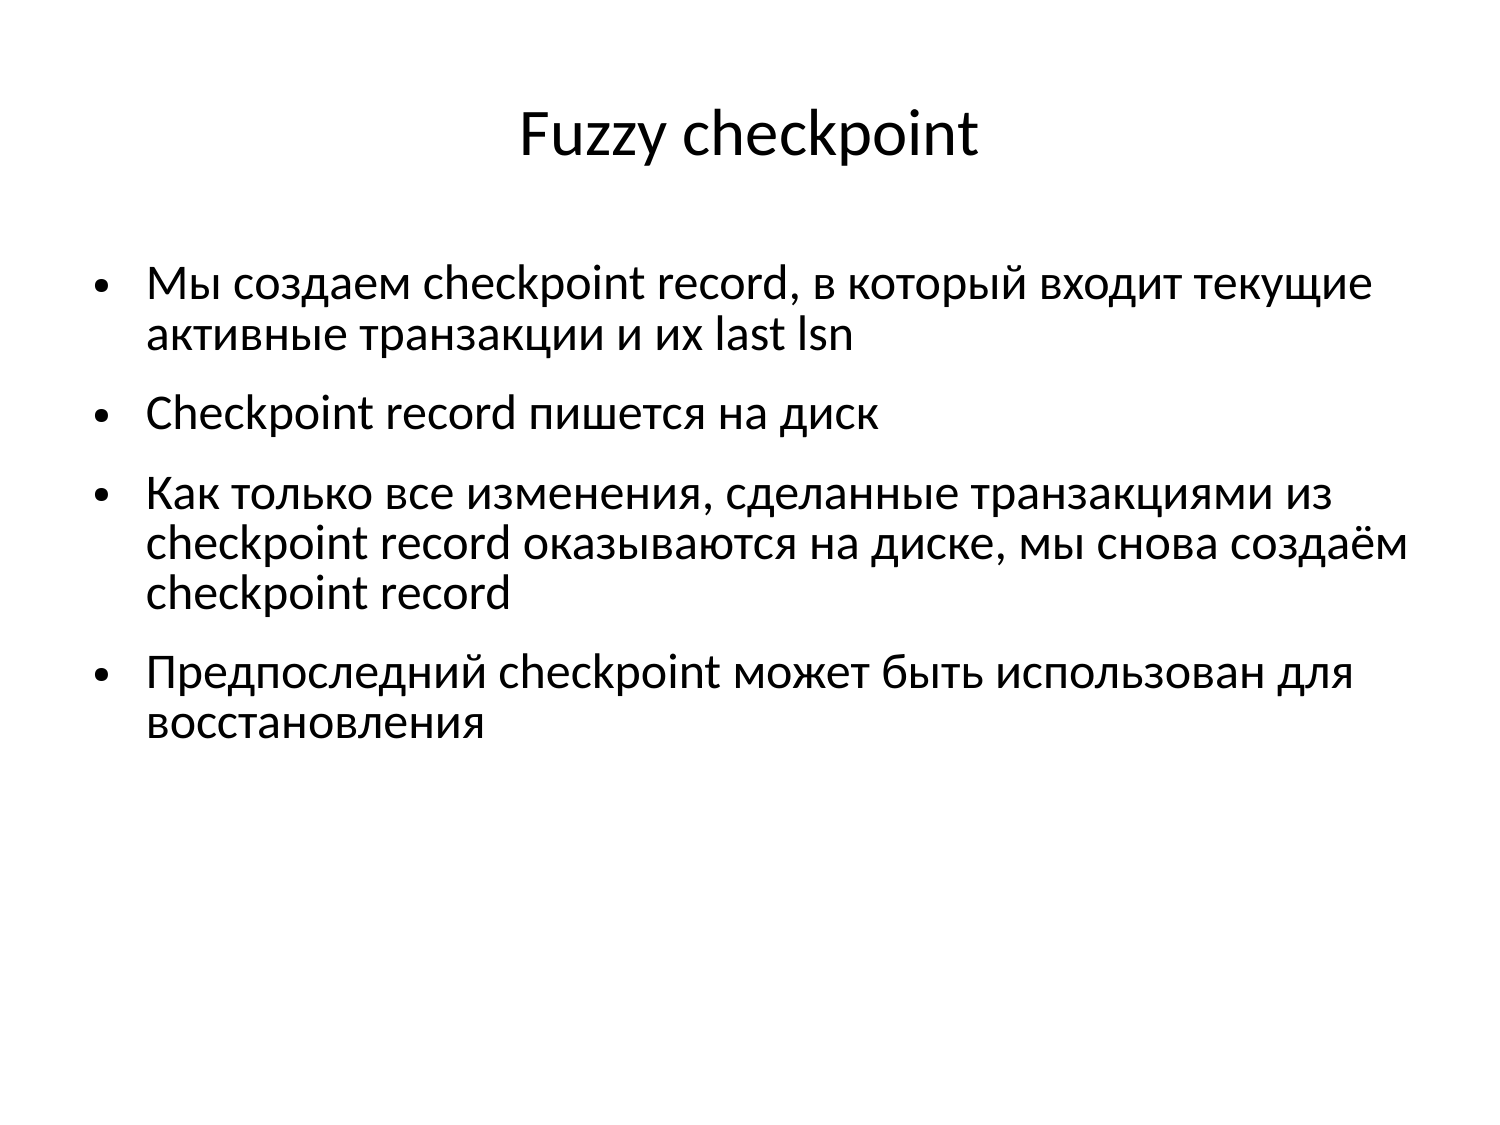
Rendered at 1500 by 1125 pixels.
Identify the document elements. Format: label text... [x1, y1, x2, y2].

title Fuzzy checkpoint [75, 45, 1425, 233]
list Мы создаем checkpoint record, в который входит текущие активные транзакции и их last lsn Checkpoint record пишется на диск Как только все изменения, сделанные транзакциями из checkpoint record оказываются на диске, мы снова создаём checkpoint record Предпоследний checkpoint может быть использован для восстановления [75, 262, 1425, 1005]
